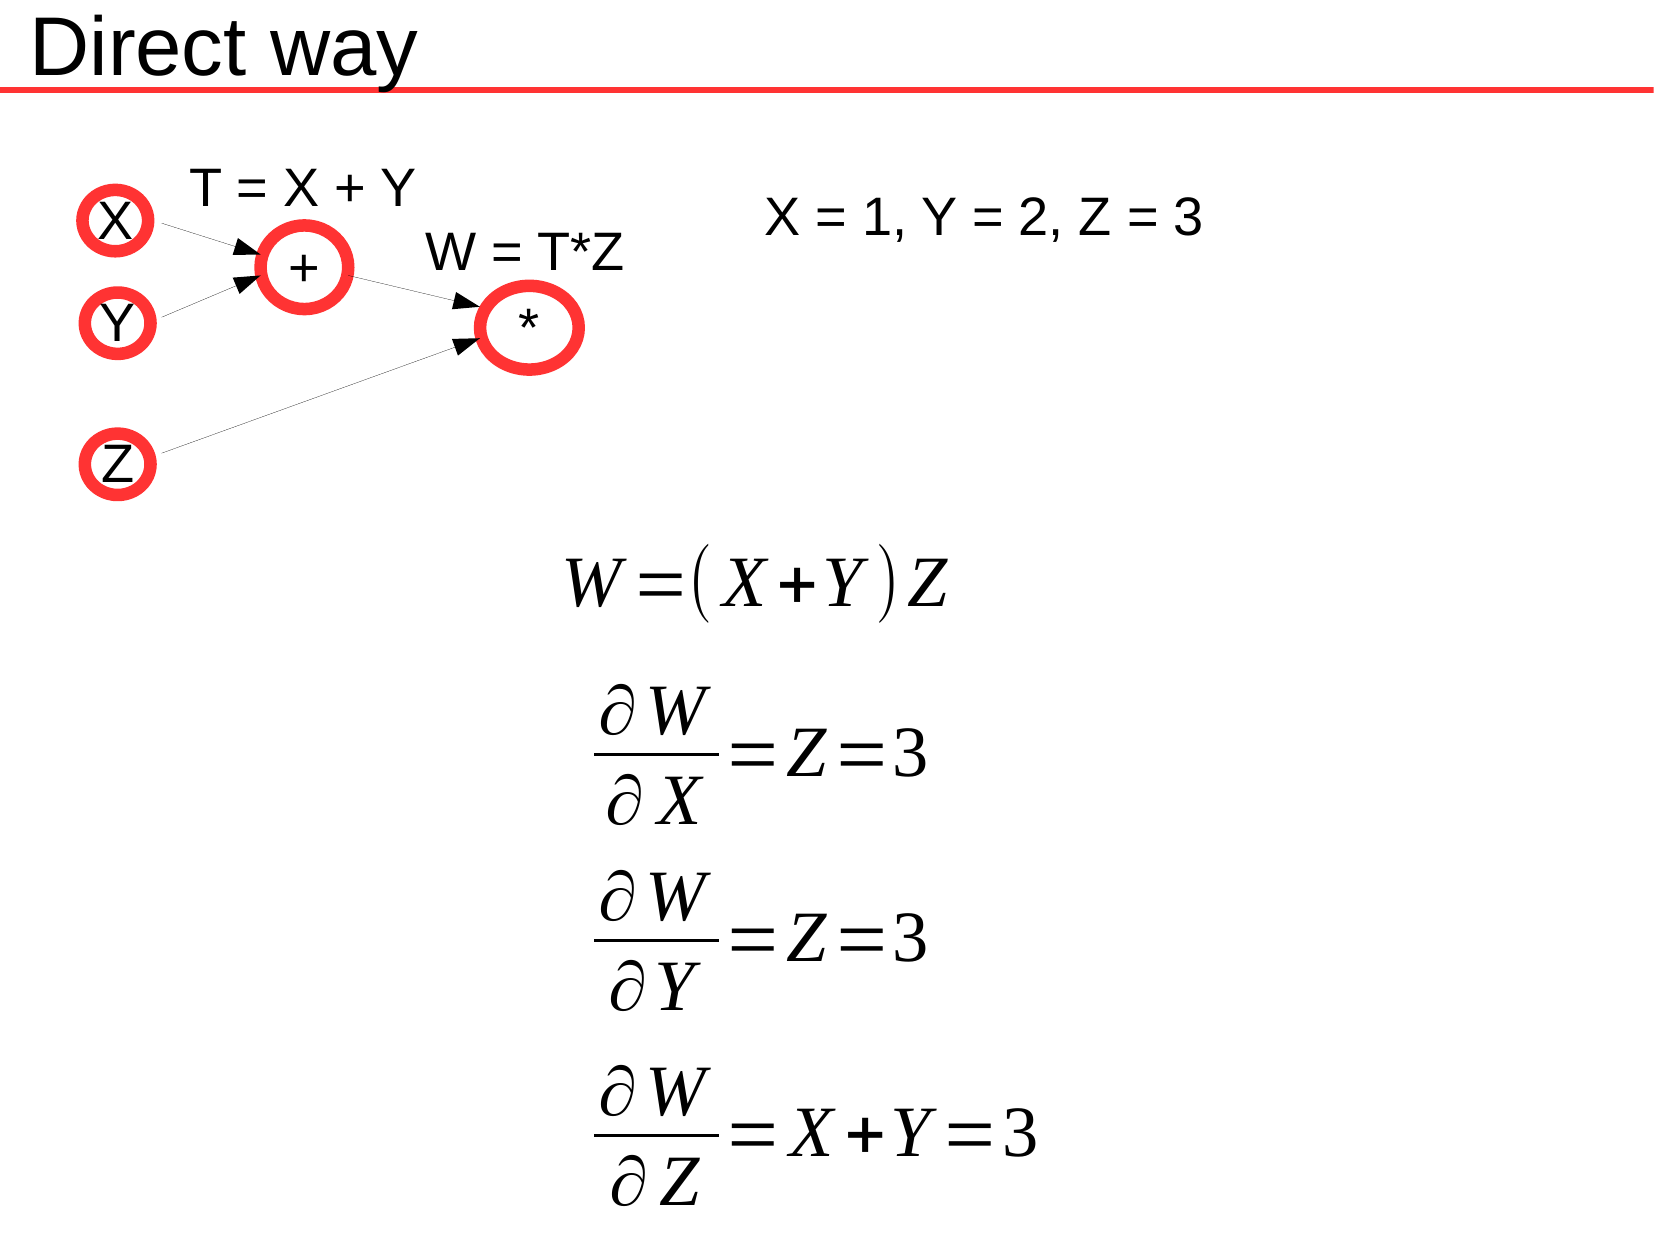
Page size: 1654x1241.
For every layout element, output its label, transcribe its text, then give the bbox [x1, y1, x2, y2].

text_box + [265, 286, 344, 310]
text_box W = T*Z [360, 213, 691, 350]
text_box Y [84, 292, 151, 354]
chart [585, 669, 936, 841]
chart [585, 855, 936, 1026]
text_box * [487, 350, 572, 370]
text_box X = 1, Y = 2, Z = 3 [750, 179, 1486, 316]
text_box X [82, 189, 149, 252]
text_box Z [84, 433, 151, 496]
chart [555, 540, 959, 627]
text_box T = X + Y [163, 150, 443, 286]
title Direct way [29, 0, 1518, 94]
chart [585, 1050, 1045, 1221]
